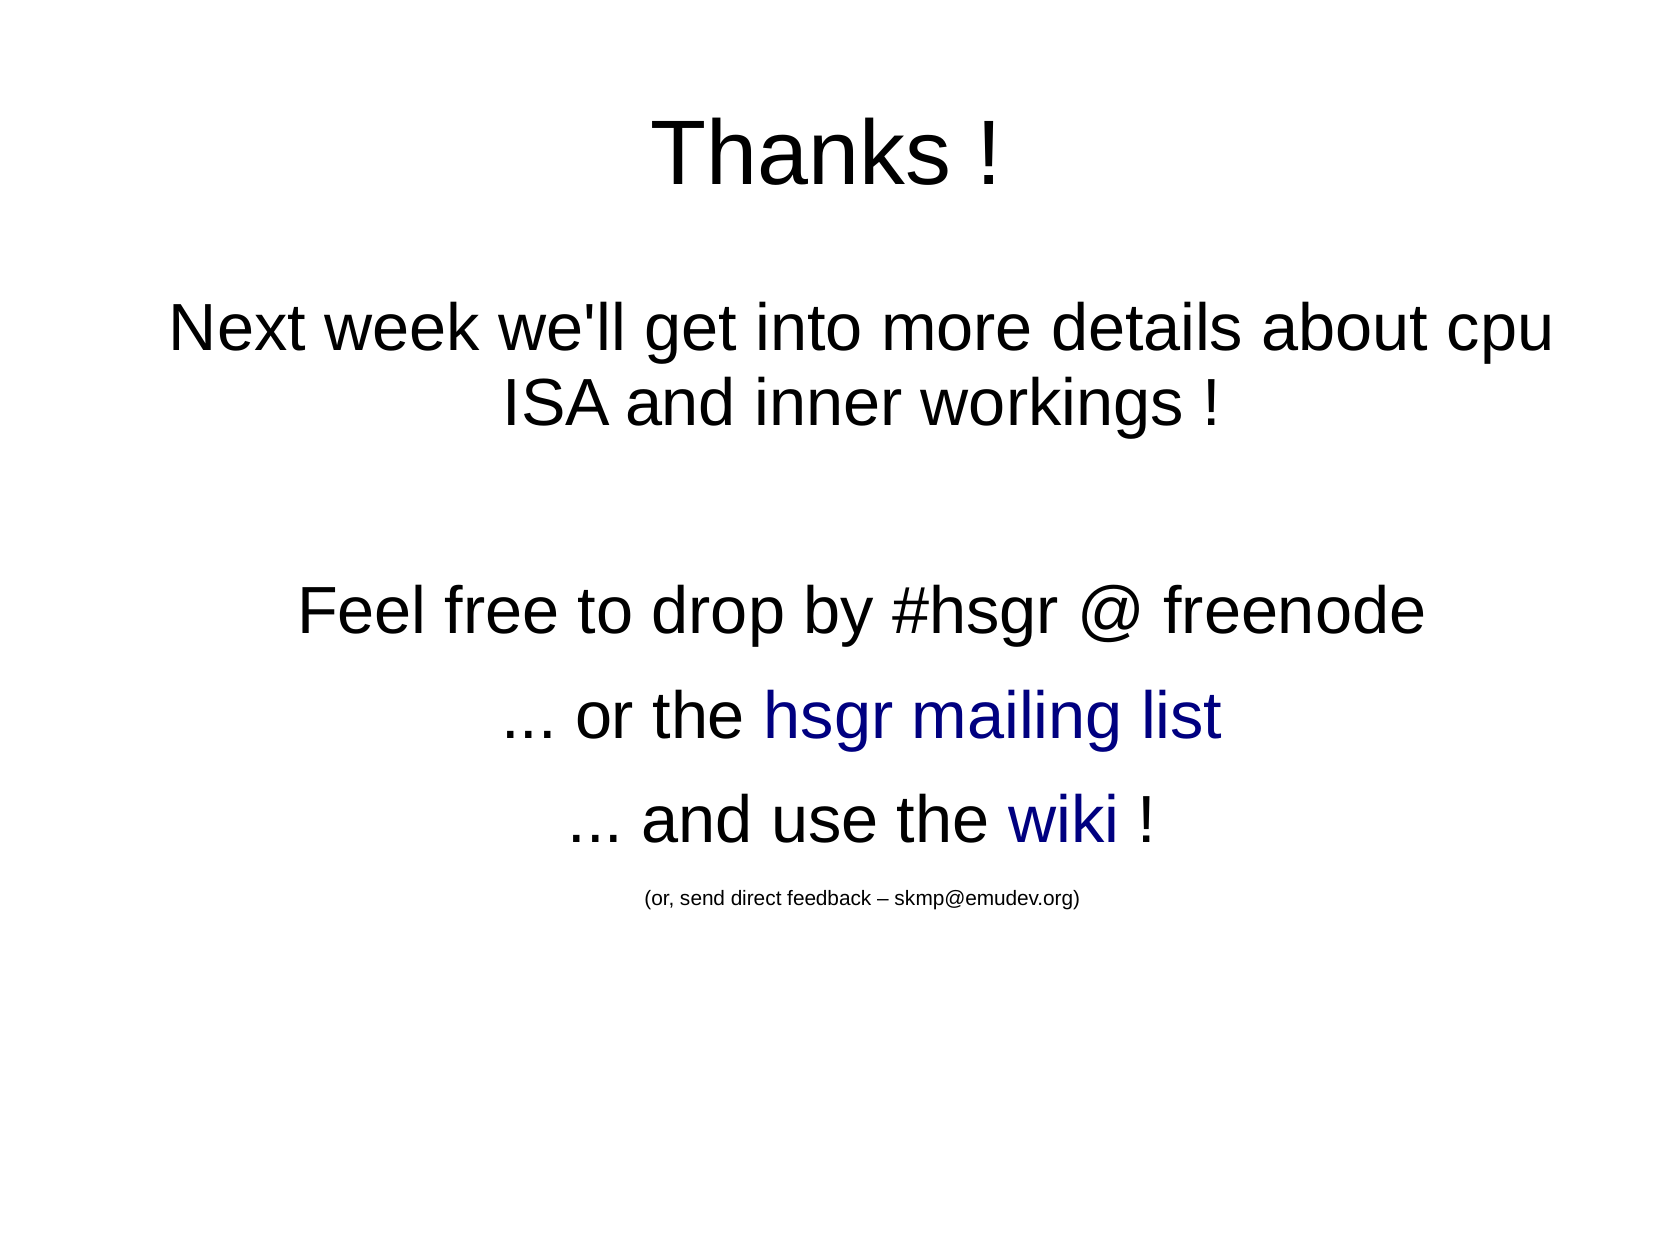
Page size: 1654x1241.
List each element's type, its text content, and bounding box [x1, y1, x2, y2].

list Next week we'll get into more details about cpu ISA and inner workings ! Feel free to drop by #hsgr @ freenode ... or the hsgr mailing list ... and use the wiki ! (or, send direct feedback – skmp@emudev.org) [82, 290, 1571, 1010]
title Thanks ! [82, 49, 1571, 257]
